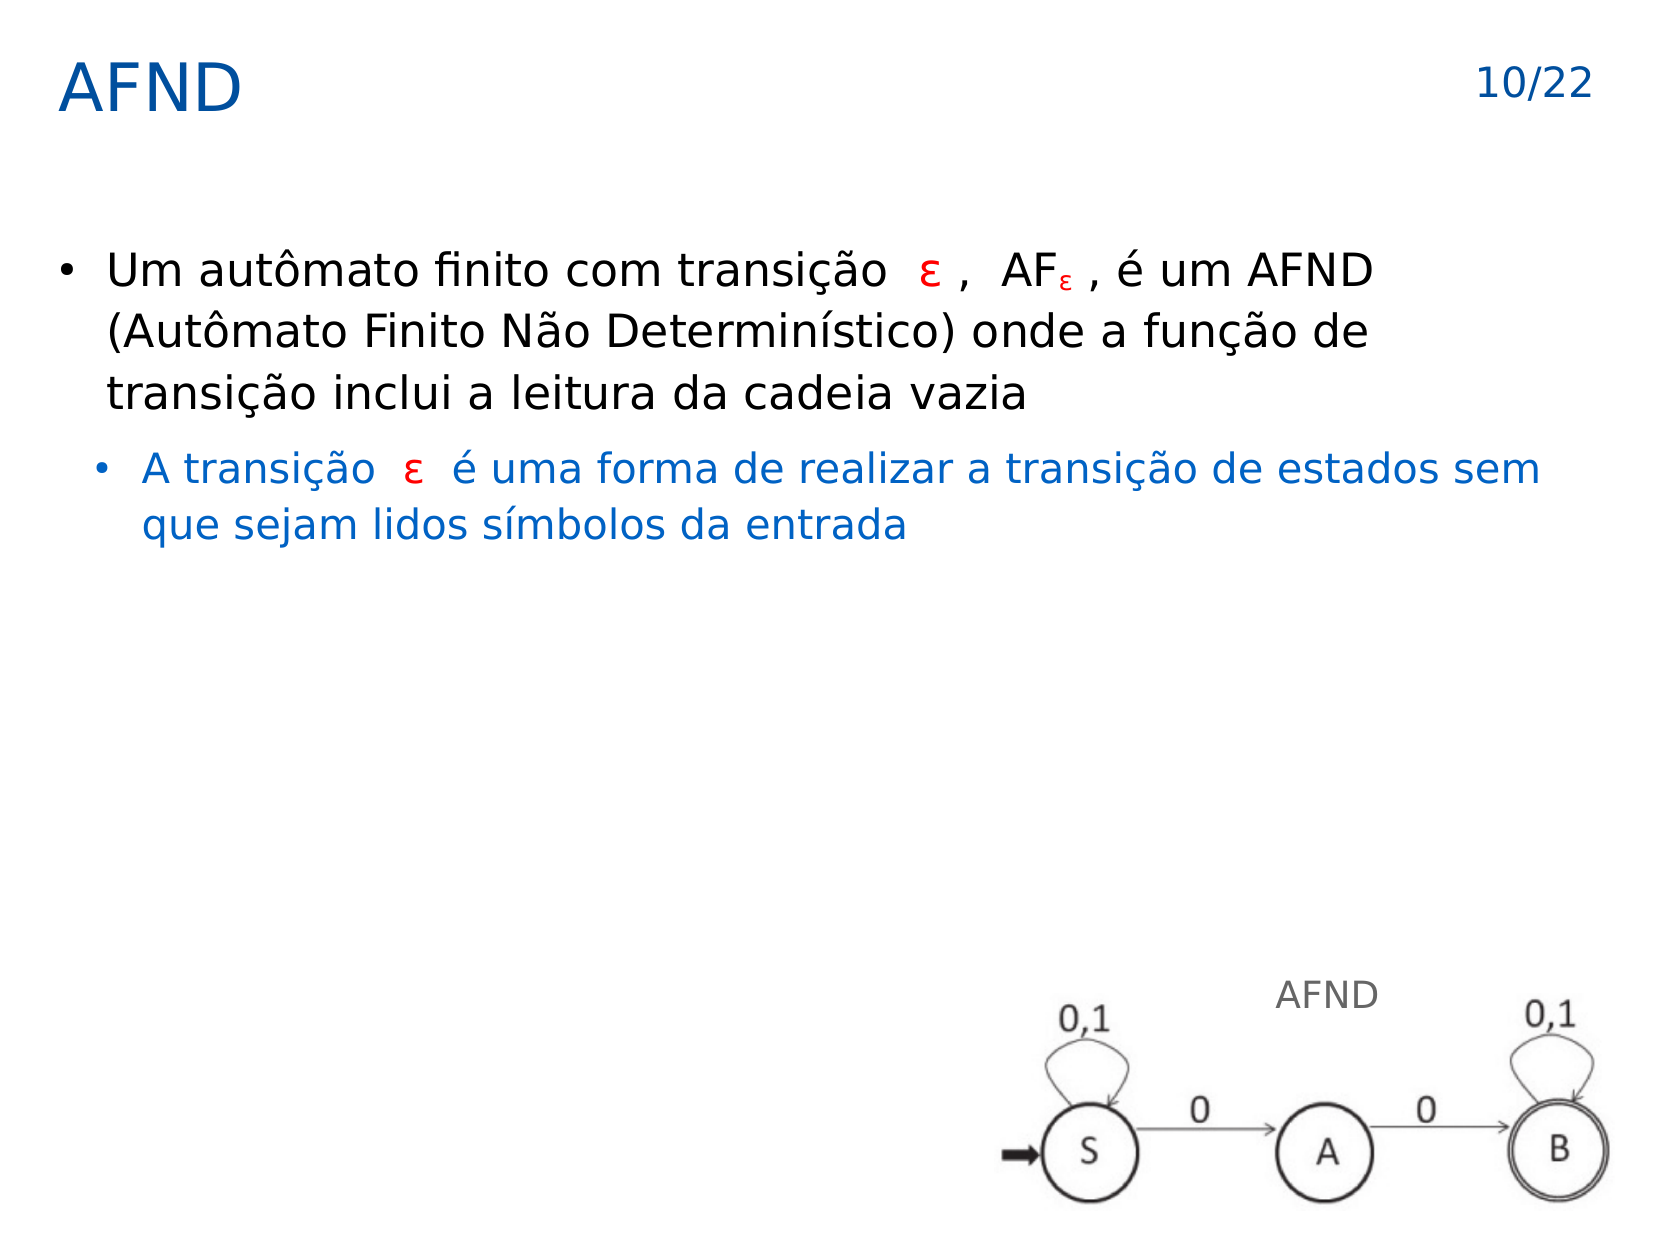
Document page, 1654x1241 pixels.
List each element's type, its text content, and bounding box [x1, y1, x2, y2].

picture [994, 993, 1617, 1211]
text_box AFND [1260, 966, 1395, 1026]
title AFND [59, 29, 1625, 148]
list Um autômato finito com transição ε , AFε , é um AFND (Autômato Finito Não Determinístico) onde a função de transição inclui a leitura da cadeia vazia A transição ε é uma forma de realizar a transição de estados sem que sejam lidos símbolos da entrada [59, 236, 1595, 1211]
